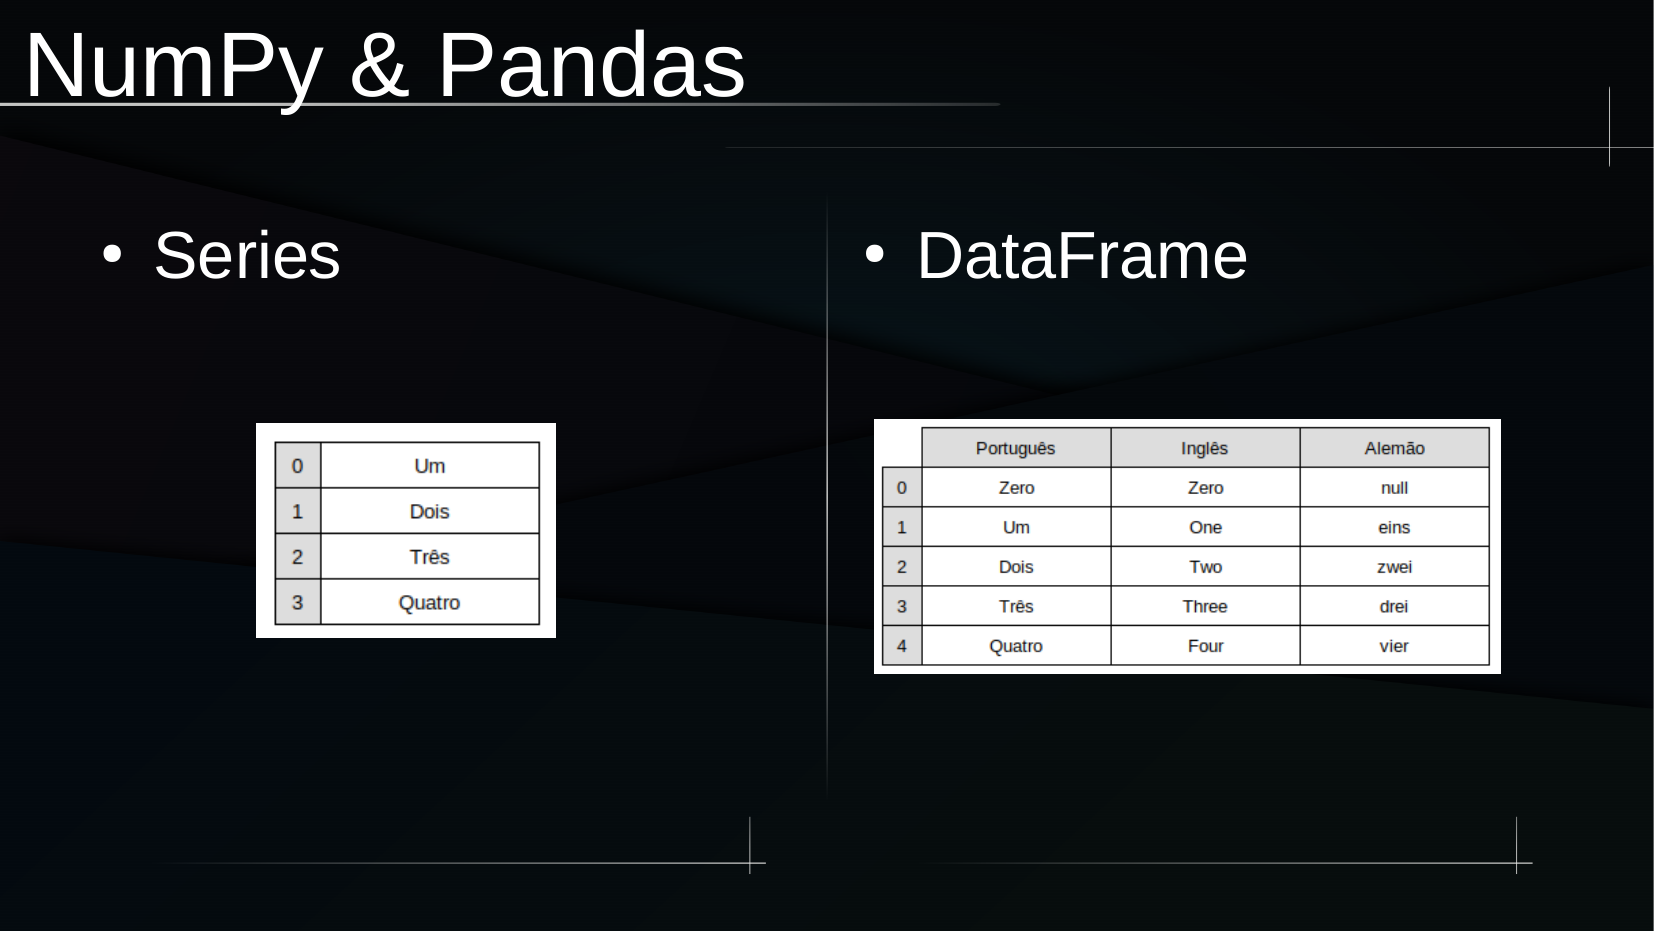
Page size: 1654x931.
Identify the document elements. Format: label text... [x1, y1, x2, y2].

picture [0, 0, 1654, 931]
title NumPy & Pandas [23, 11, 1589, 119]
list DataFrame [845, 217, 1572, 758]
list Series [82, 217, 809, 758]
